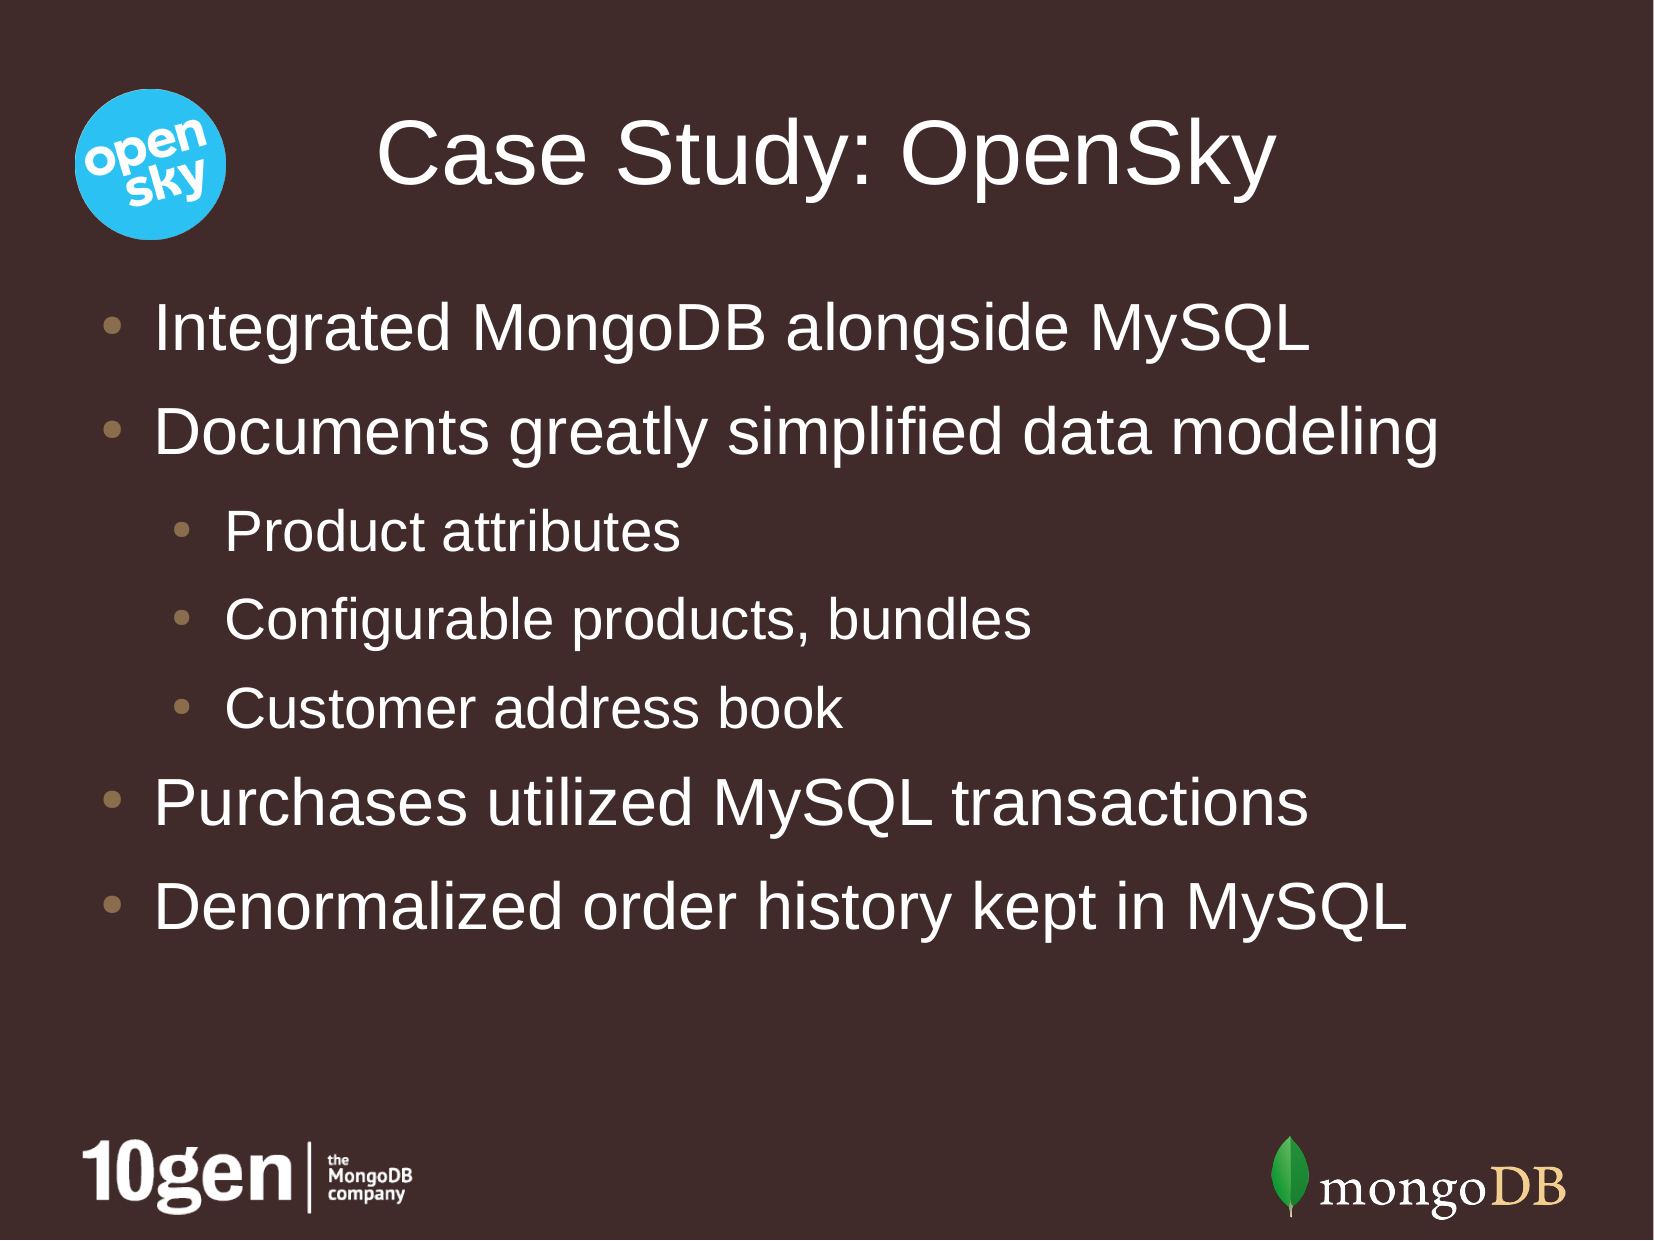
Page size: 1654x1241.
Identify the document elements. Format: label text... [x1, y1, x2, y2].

title Case Study: OpenSky [82, 49, 1571, 257]
picture [82, 1139, 413, 1215]
picture [75, 89, 226, 241]
list Integrated MongoDB alongside MySQL Documents greatly simplified data modeling Product attributes Configurable products, bundles Customer address book Purchases utilized MySQL transactions Denormalized order history kept in MySQL [82, 290, 1571, 1010]
picture [1260, 1124, 1576, 1230]
